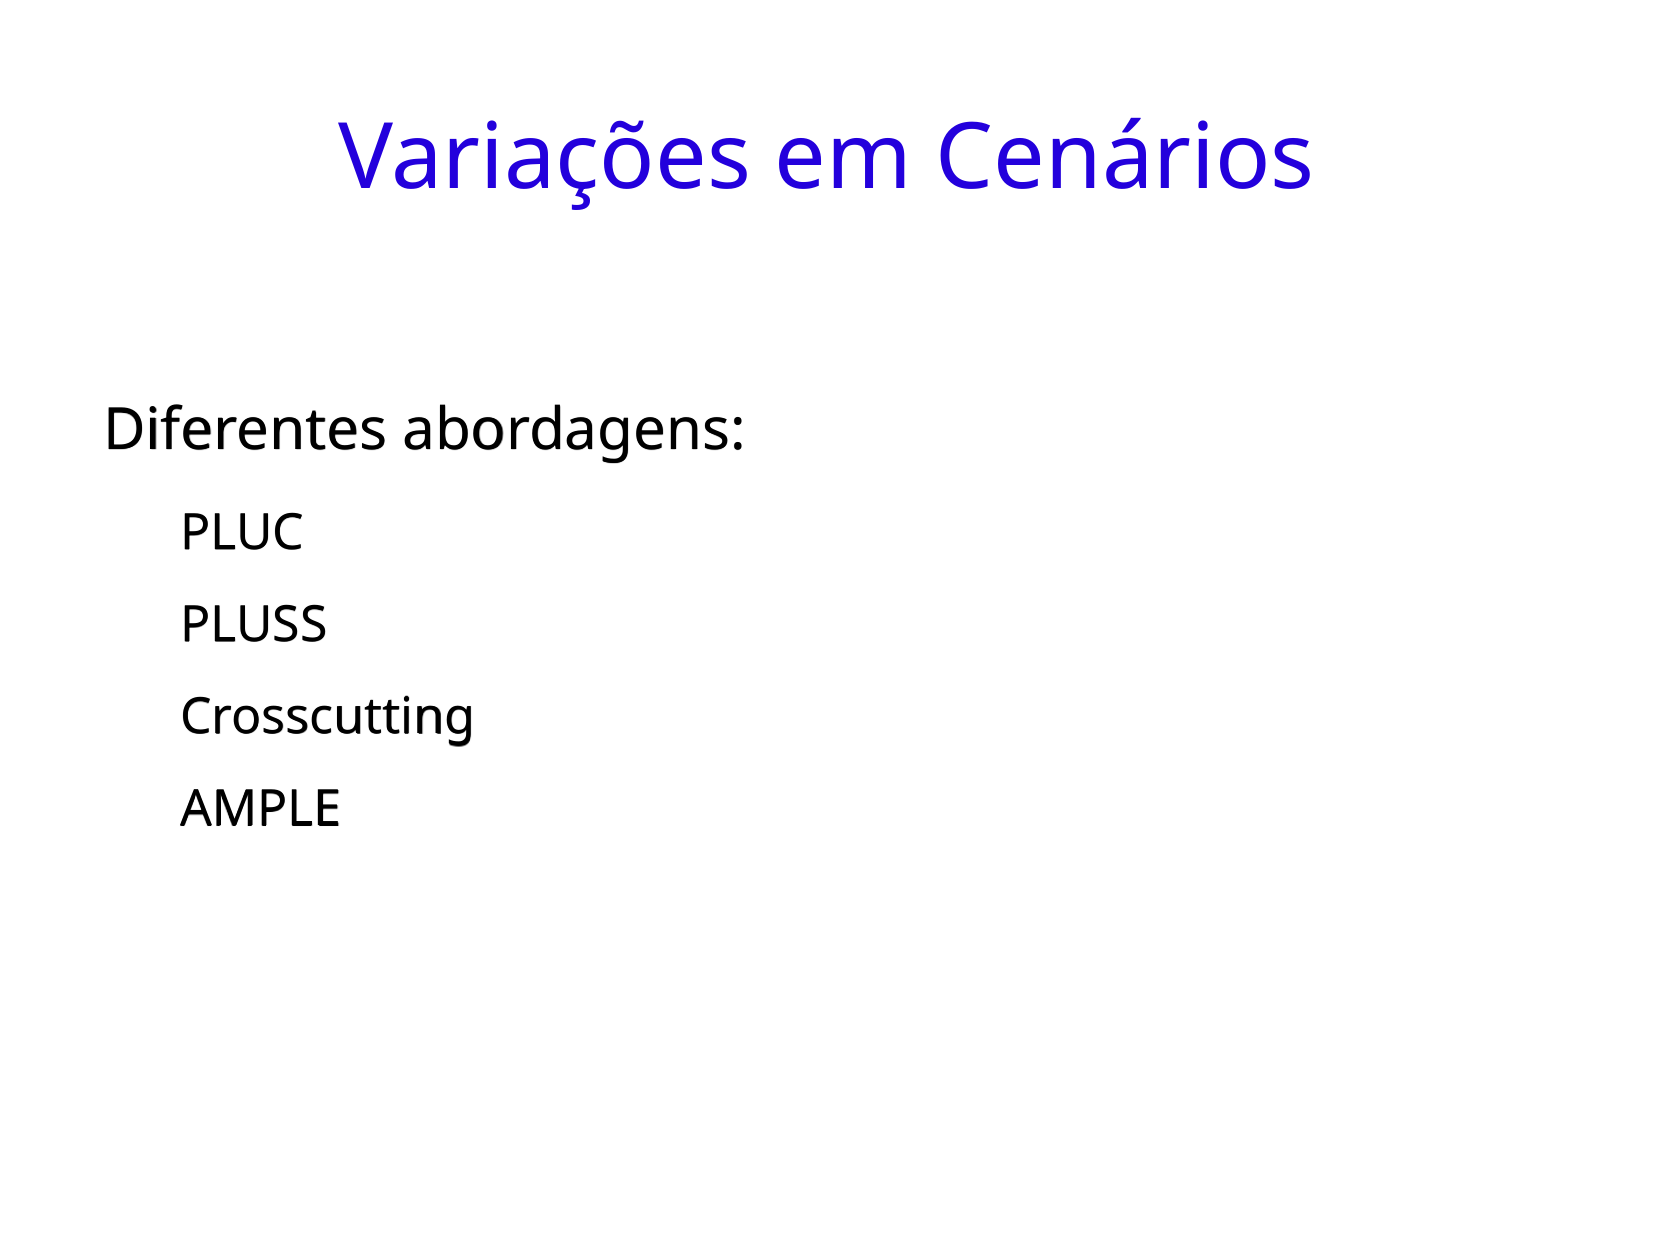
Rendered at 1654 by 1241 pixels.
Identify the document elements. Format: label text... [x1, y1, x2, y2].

title Variações em Cenários [82, 49, 1571, 257]
list Diferentes abordagens: PLUC PLUSS Crosscutting AMPLE [88, 390, 1577, 846]
